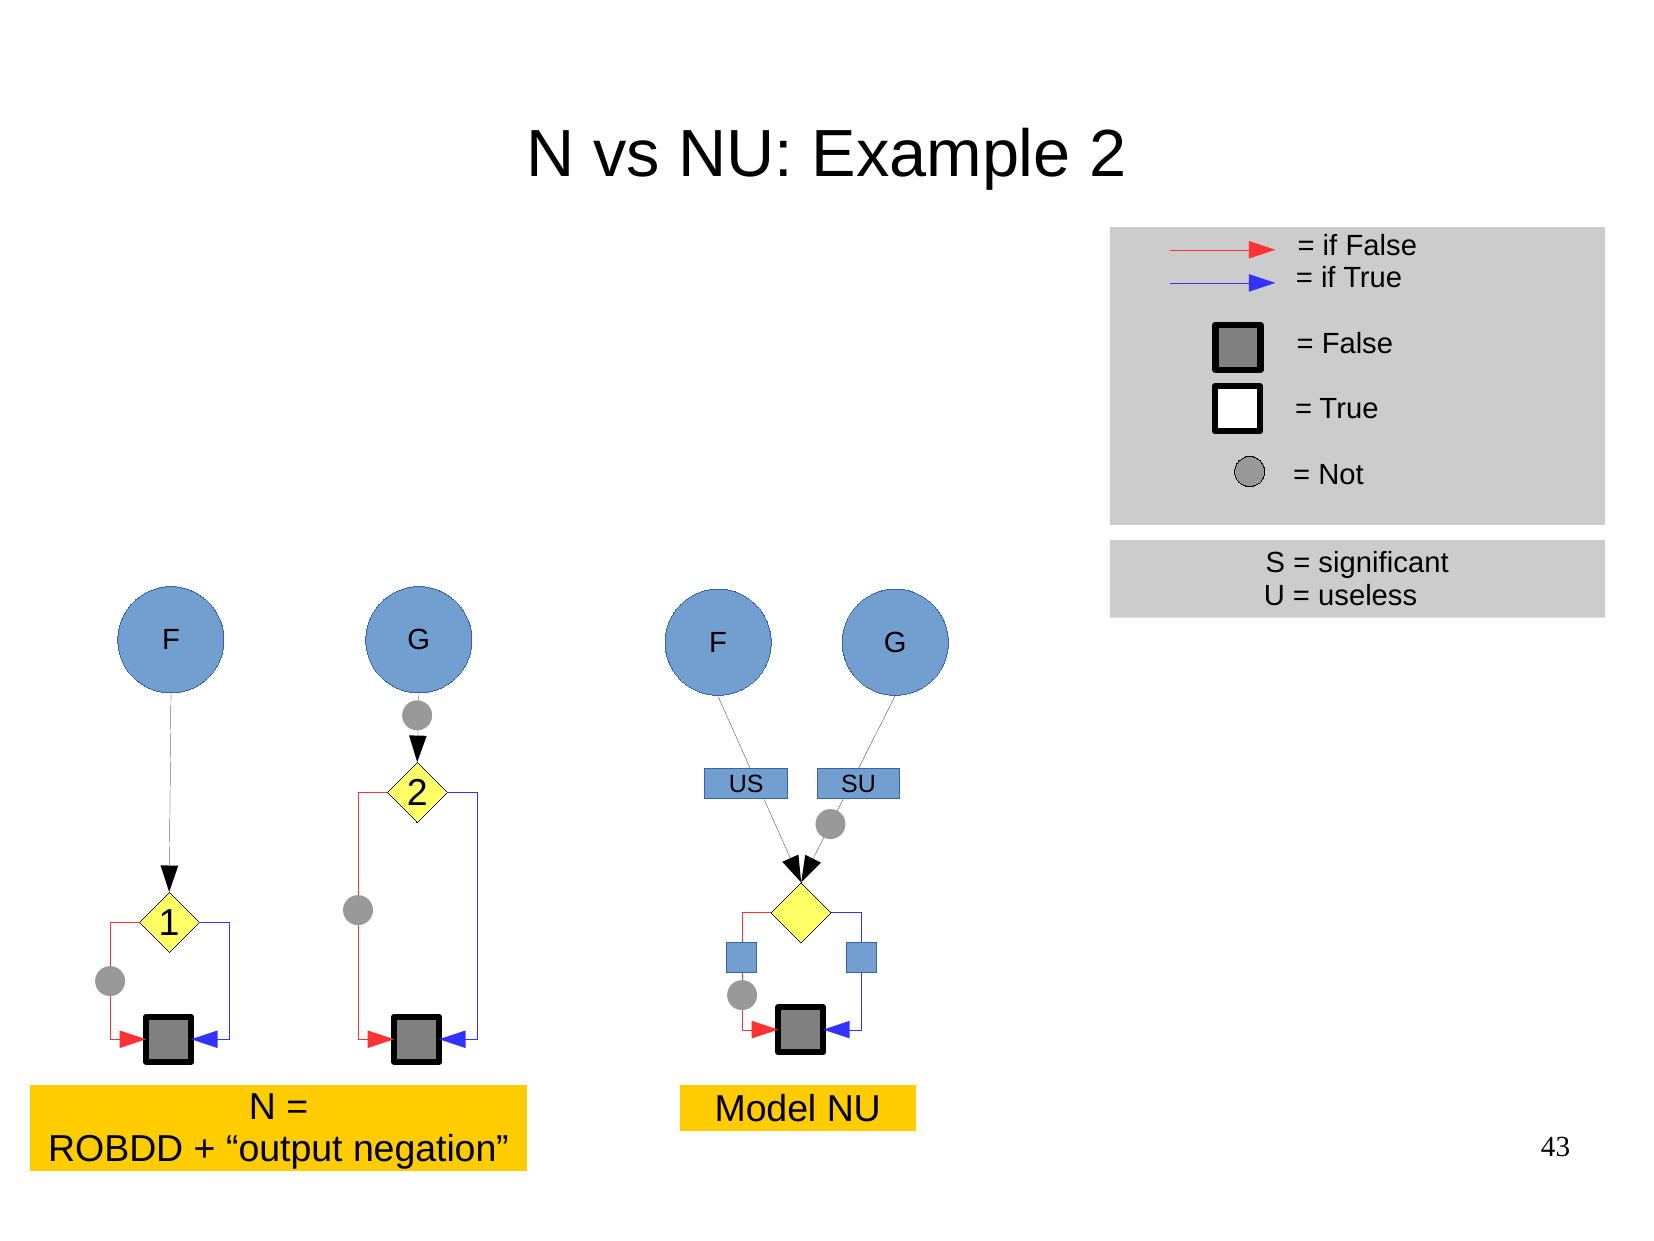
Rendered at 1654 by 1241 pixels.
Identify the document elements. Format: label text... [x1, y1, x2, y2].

text_box = if False = if True = False = True = Not [1109, 227, 1605, 525]
text_box S = significant U = useless [1109, 540, 1605, 618]
text_box [771, 882, 831, 943]
text_box [778, 1007, 824, 1053]
text_box [402, 700, 433, 731]
text_box [727, 980, 758, 1011]
text_box [146, 1016, 192, 1062]
text_box 1 [139, 892, 200, 953]
text_box 2 [387, 762, 448, 823]
text_box [394, 1016, 440, 1062]
text_box [1215, 324, 1261, 370]
text_box [726, 942, 757, 973]
text_box SU [817, 768, 900, 799]
text_box F [117, 586, 224, 693]
text_box Model NU [680, 1085, 916, 1131]
text_box [342, 895, 374, 926]
text_box US [704, 768, 788, 799]
text_box [95, 966, 126, 997]
text_box [1215, 386, 1261, 432]
text_box F [665, 589, 772, 696]
text_box [846, 942, 877, 973]
text_box [815, 809, 846, 840]
text_box G [365, 586, 472, 693]
title N vs NU: Example 2 [82, 49, 1571, 257]
text_box G [842, 589, 949, 696]
text_box N = ROBDD + “output negation” [30, 1085, 527, 1171]
text_box [1234, 456, 1265, 487]
